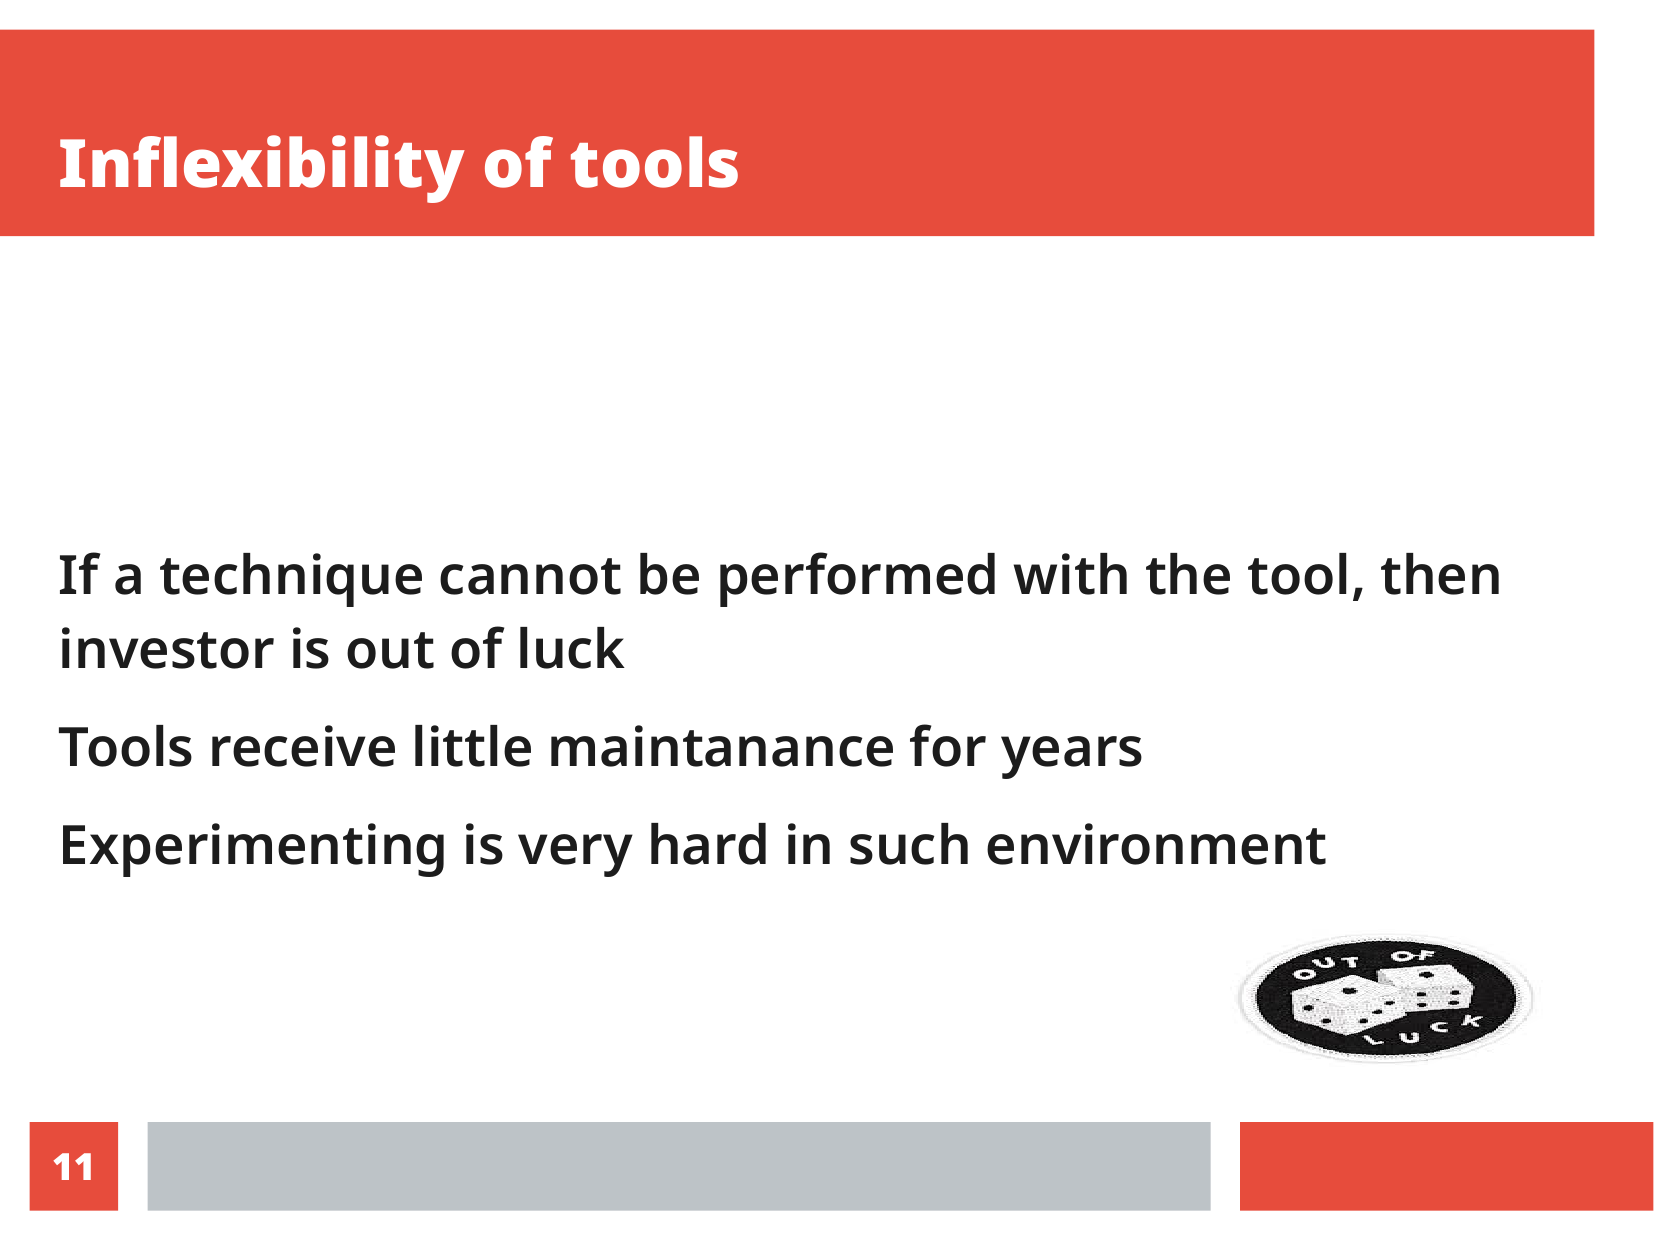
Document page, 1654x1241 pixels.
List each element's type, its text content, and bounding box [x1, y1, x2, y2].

title Inflexibility of tools [59, 59, 1595, 207]
picture [1181, 885, 1595, 1113]
list If a technique cannot be performed with the tool, then investor is out of luck Tools receive little maintanance for years Experimenting is very hard in such environment [59, 324, 1565, 1093]
